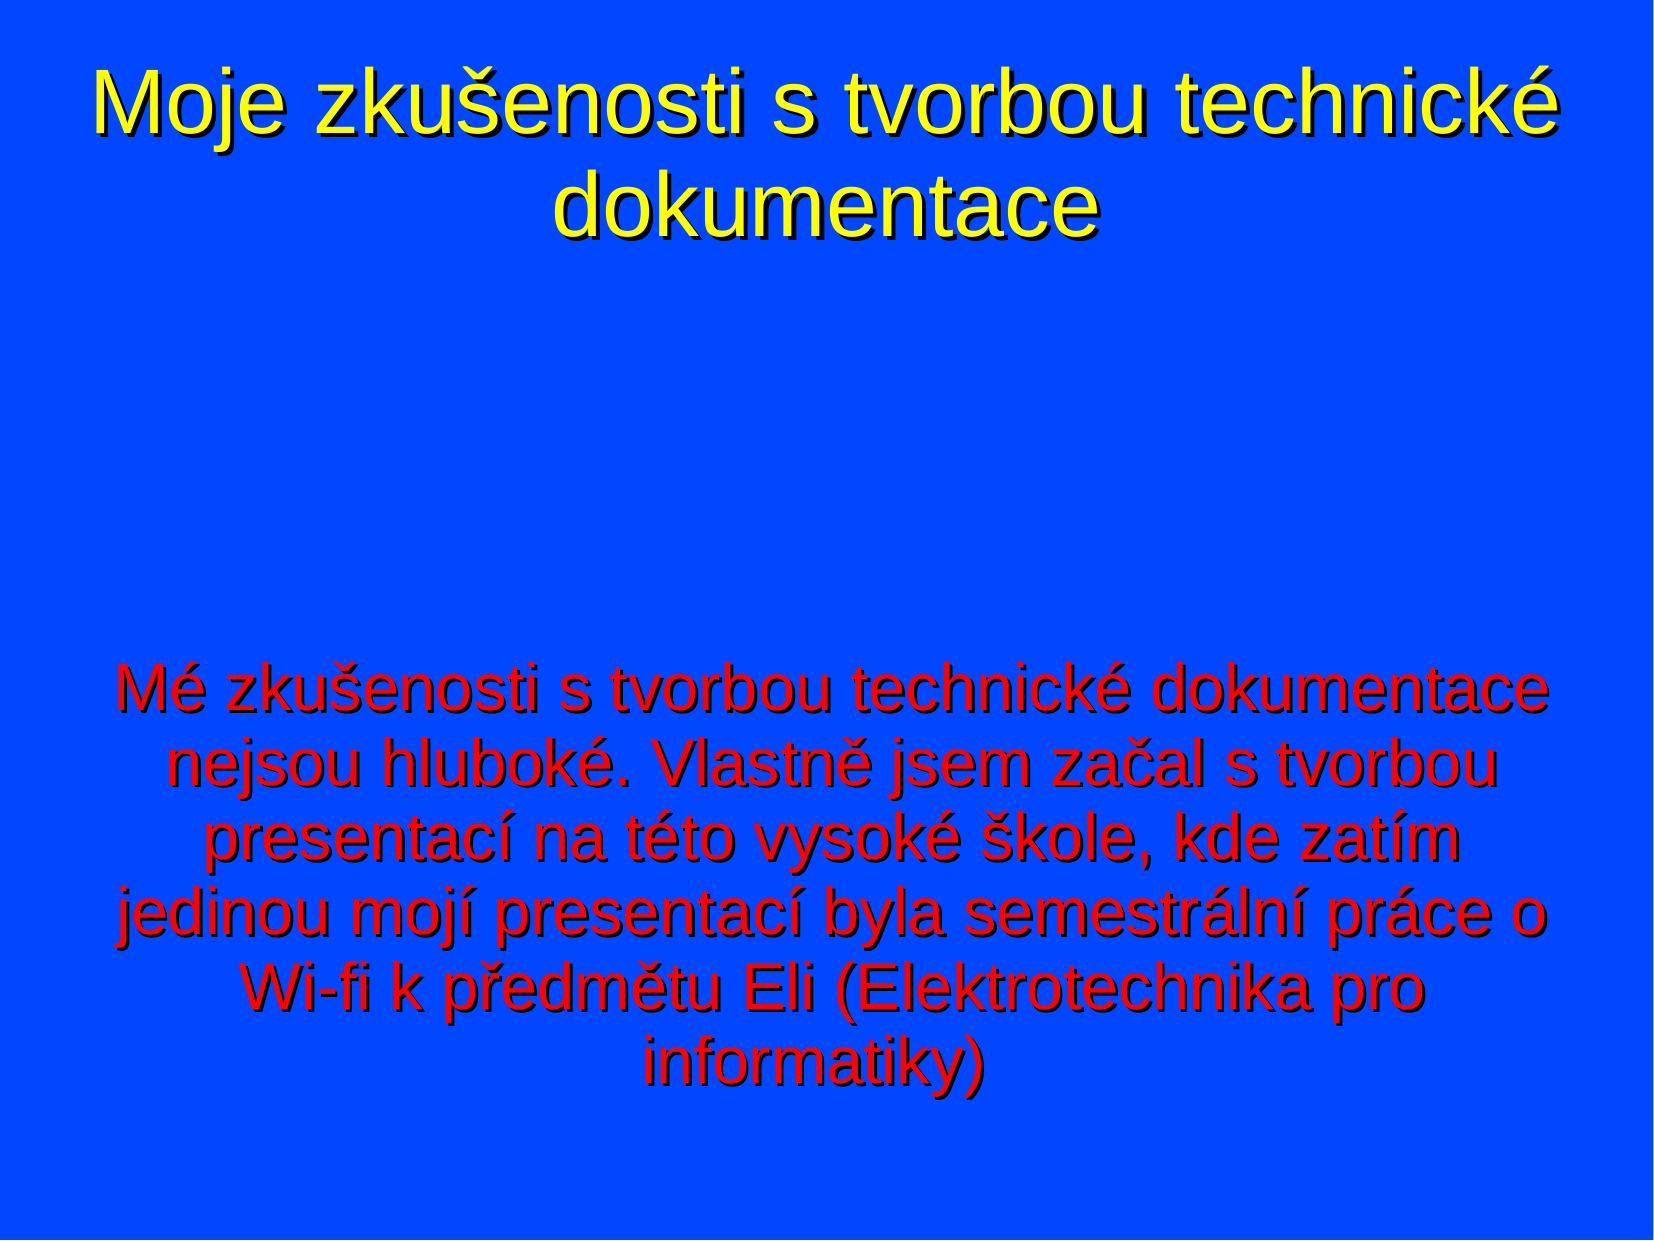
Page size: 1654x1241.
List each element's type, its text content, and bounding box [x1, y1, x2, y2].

subtitle Mé zkušenosti s tvorbou technické dokumentace nejsou hluboké. Vlastně jsem začal s tvorbou presentací na této vysoké škole, kde zatím jedinou mojí presentací byla semestrální práce o Wi-fi k předmětu Eli (Elektrotechnika pro informatiky) [88, 649, 1577, 1099]
title Moje zkušenosti s tvorbou technické dokumentace [82, 49, 1571, 257]
